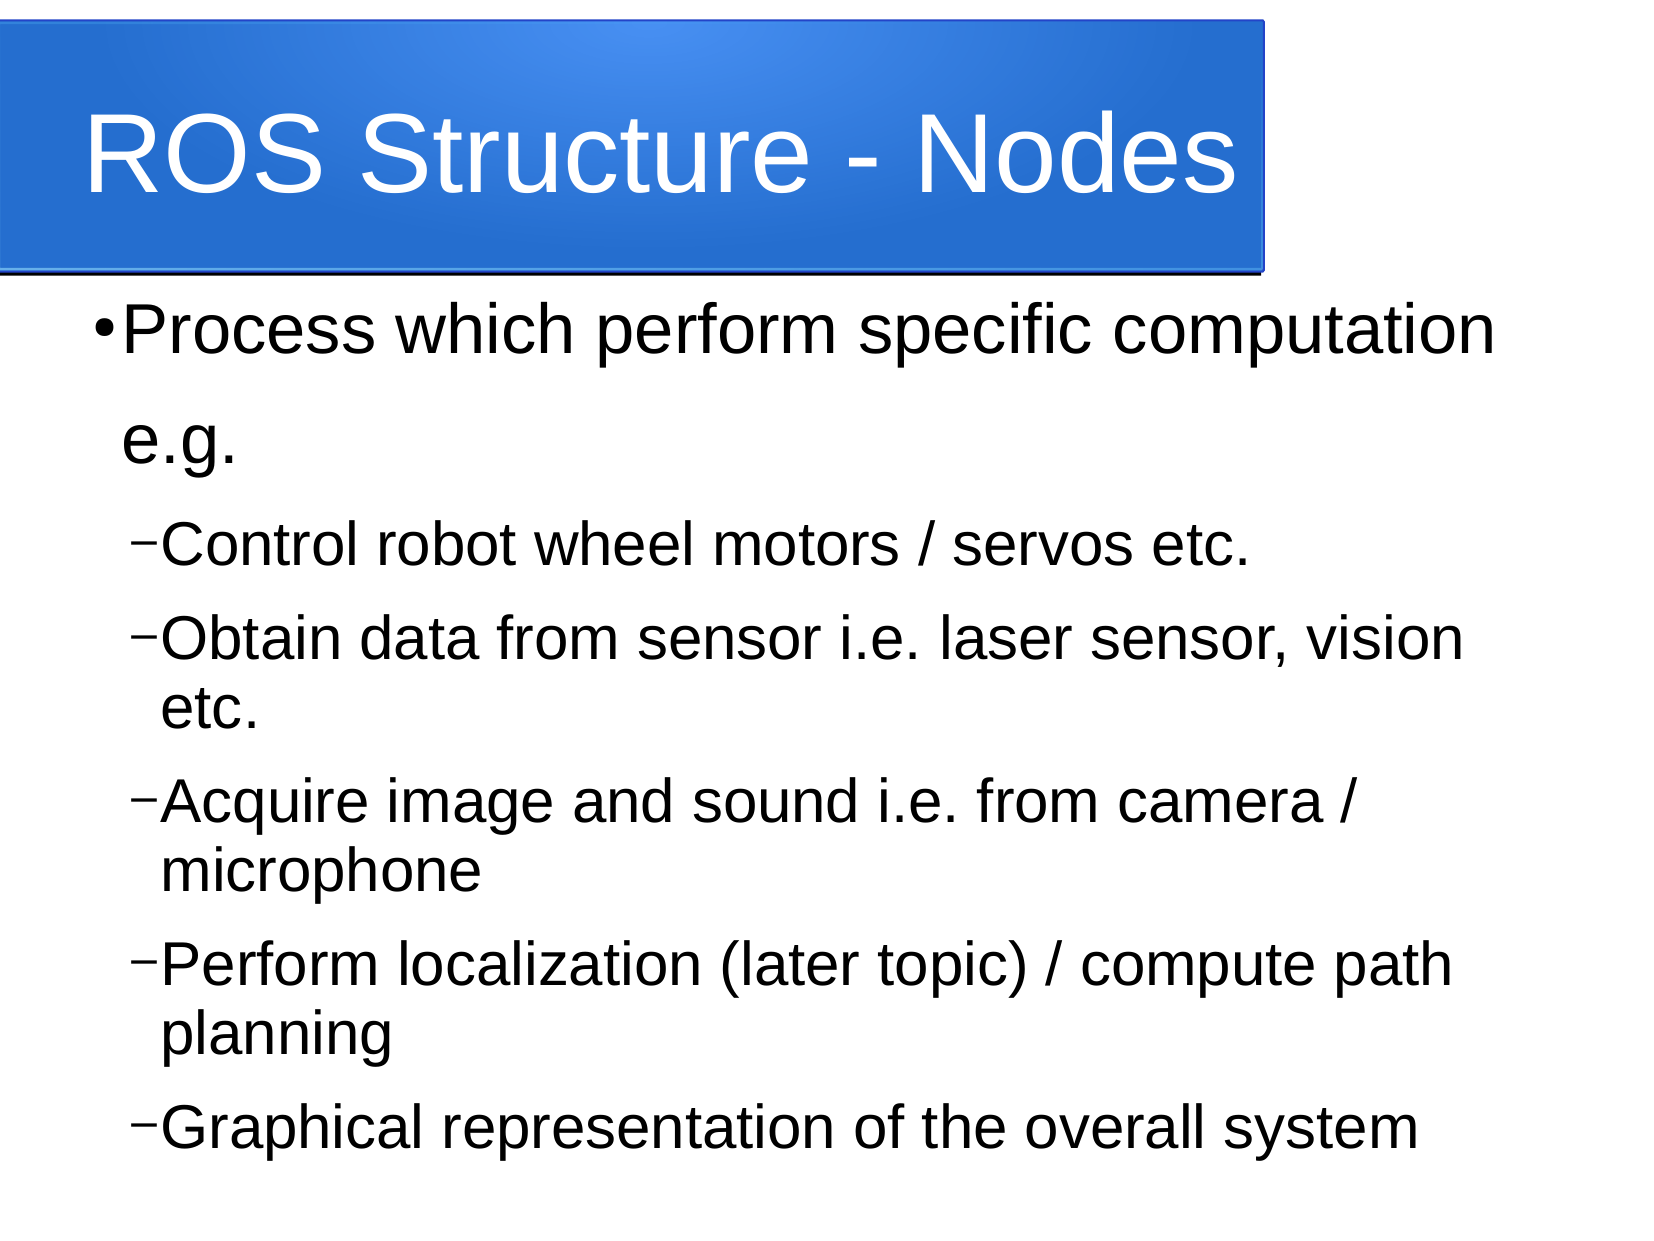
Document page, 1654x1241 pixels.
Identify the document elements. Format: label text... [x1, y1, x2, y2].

list Process which perform specific computation e.g. Control robot wheel motors / servos etc. Obtain data from sensor i.e. laser sensor, vision etc. Acquire image and sound i.e. from camera / microphone Perform localization (later topic) / compute path planning Graphical representation of the overall system [82, 290, 1571, 1171]
title ROS Structure - Nodes [82, 49, 1571, 257]
